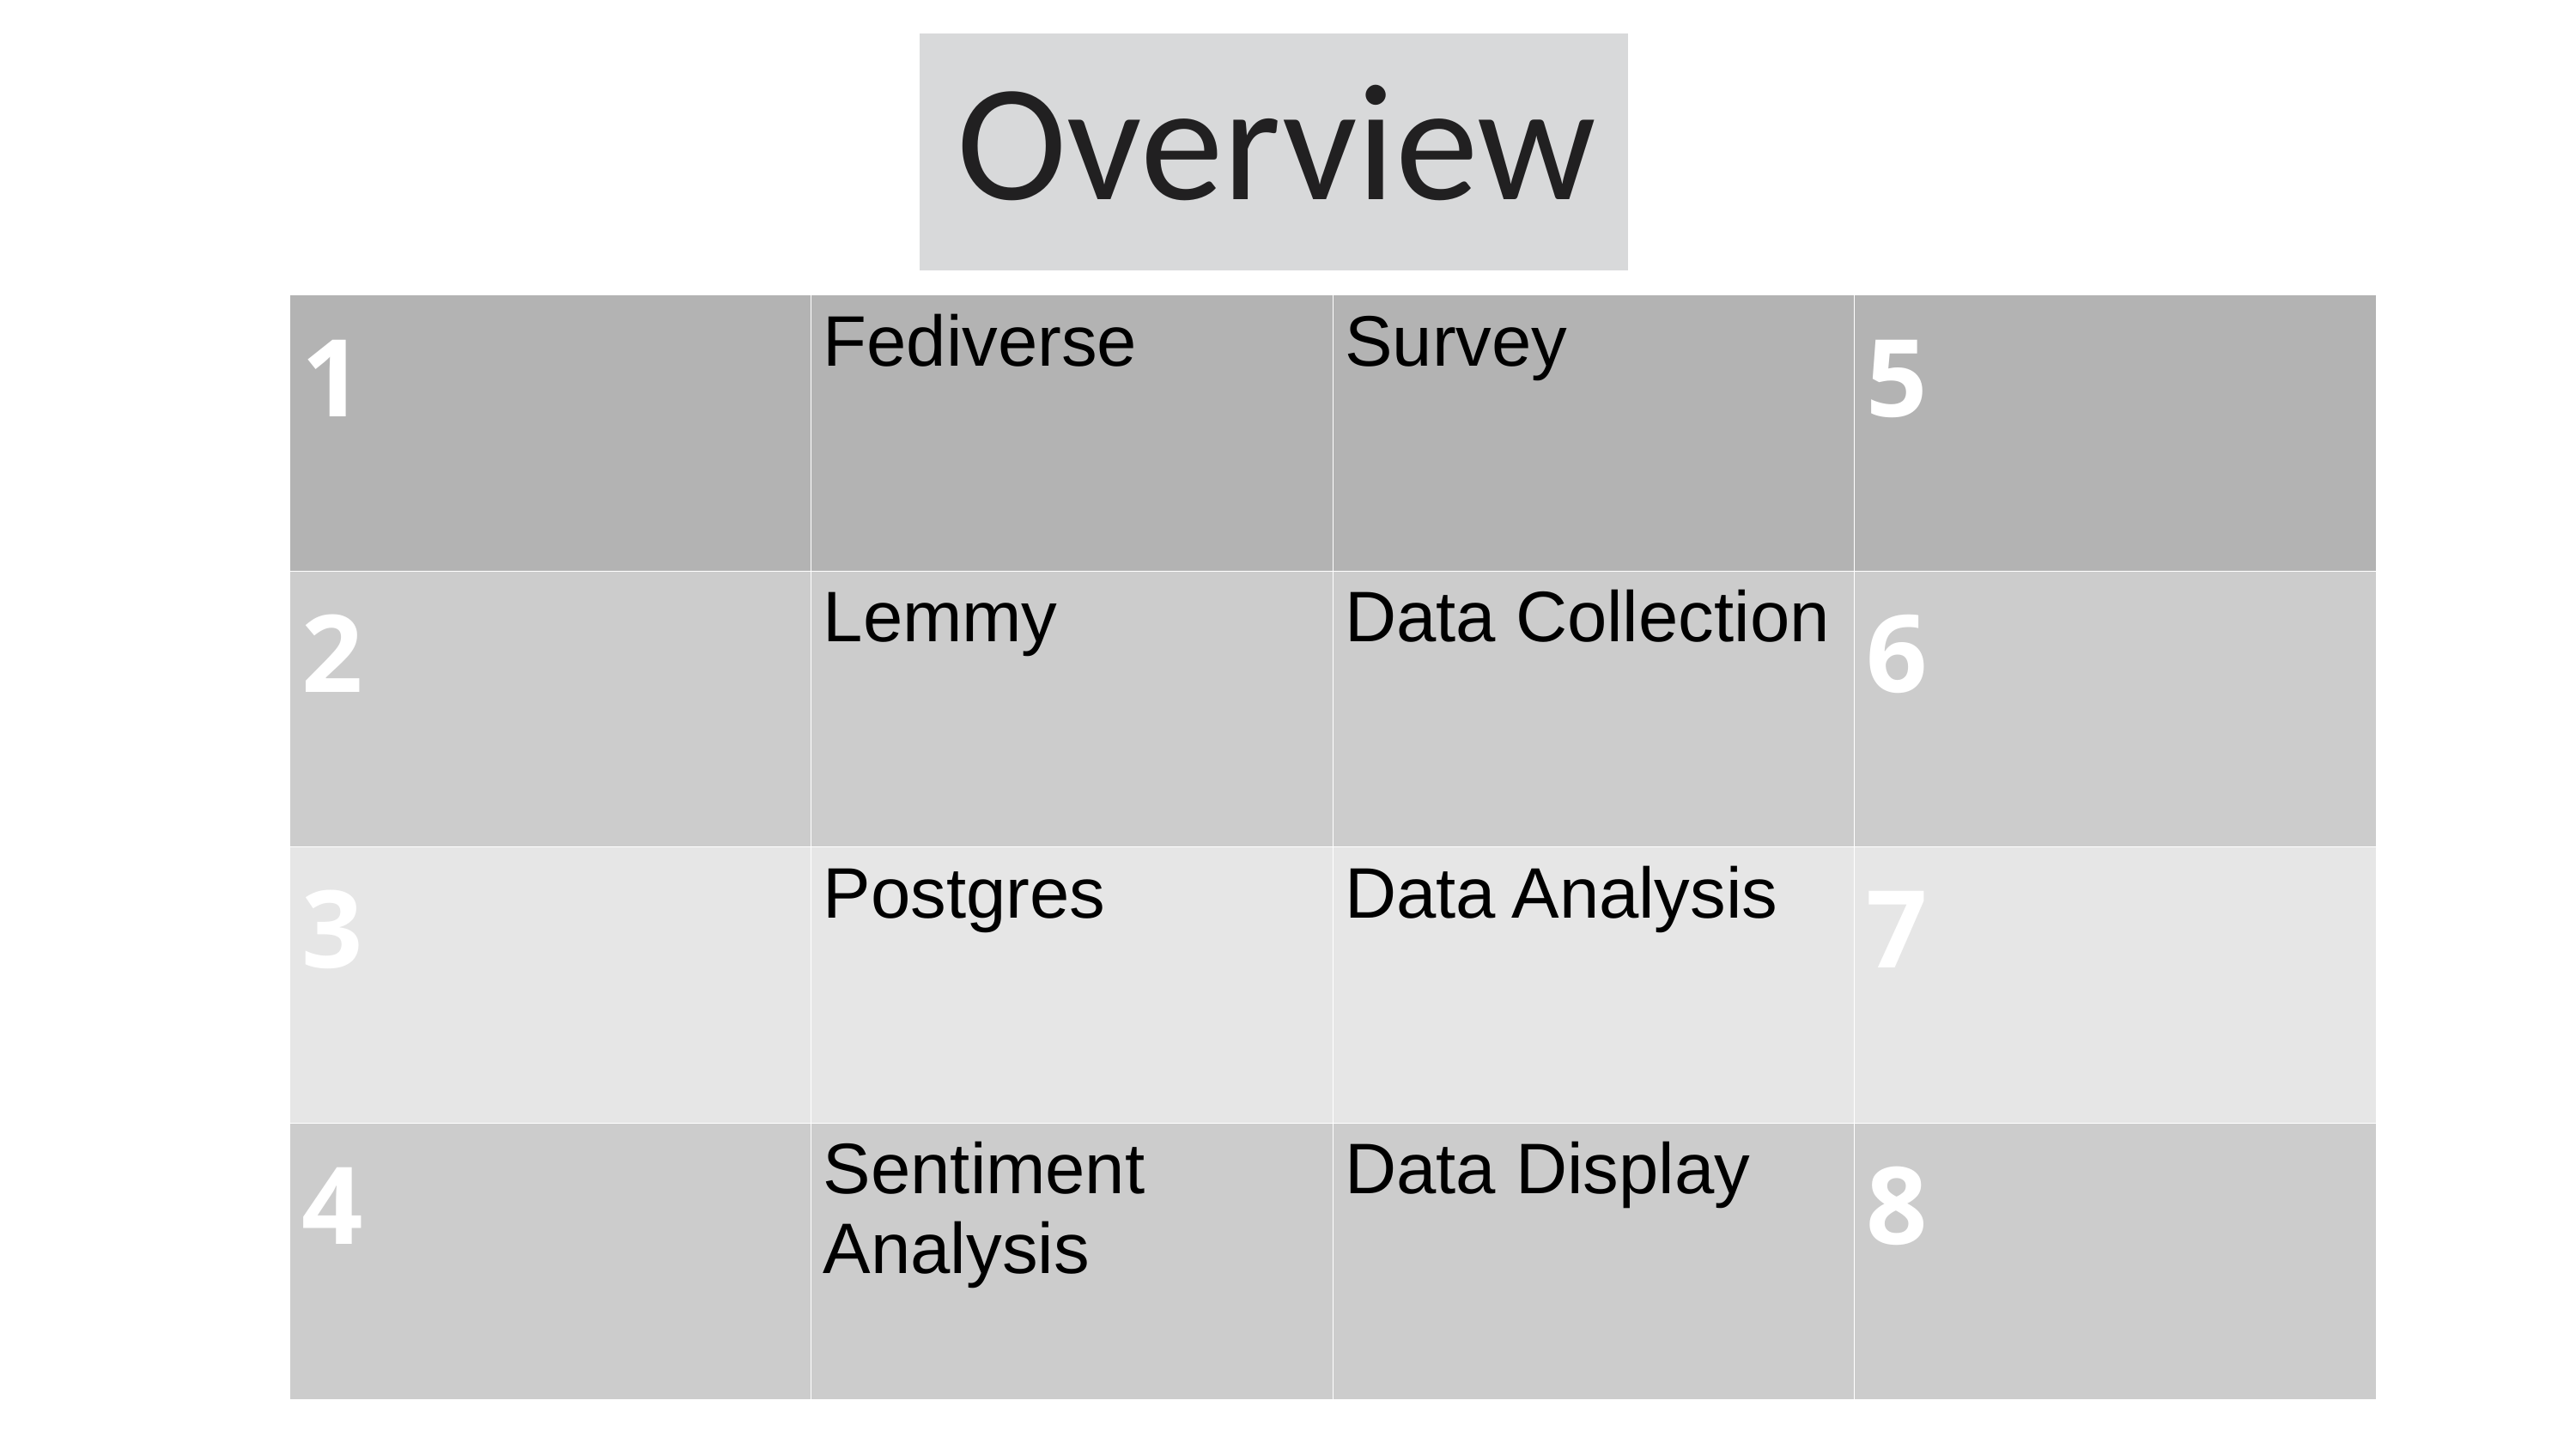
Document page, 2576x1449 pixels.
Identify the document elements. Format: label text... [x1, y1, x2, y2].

table_header Survey [1334, 295, 1854, 571]
table_cell 8 [1855, 1124, 2376, 1399]
table_cell Lemmy [811, 572, 1333, 846]
table_cell Data Collection [1334, 572, 1854, 846]
table_cell 6 [1855, 572, 2376, 846]
text_box Overview [920, 33, 1628, 270]
table_cell 7 [1855, 847, 2376, 1123]
table_cell 4 [290, 1124, 811, 1399]
table_cell Sentiment Analysis [811, 1124, 1333, 1399]
table_cell Data Analysis [1334, 847, 1854, 1123]
table_cell Data Display [1334, 1124, 1854, 1399]
table_header Fediverse [811, 295, 1333, 571]
table_cell 3 [290, 847, 811, 1123]
table_header 5 [1855, 295, 2376, 571]
table_header 1 [290, 295, 811, 571]
table_cell 2 [290, 572, 811, 846]
table_cell Postgres [811, 847, 1333, 1123]
